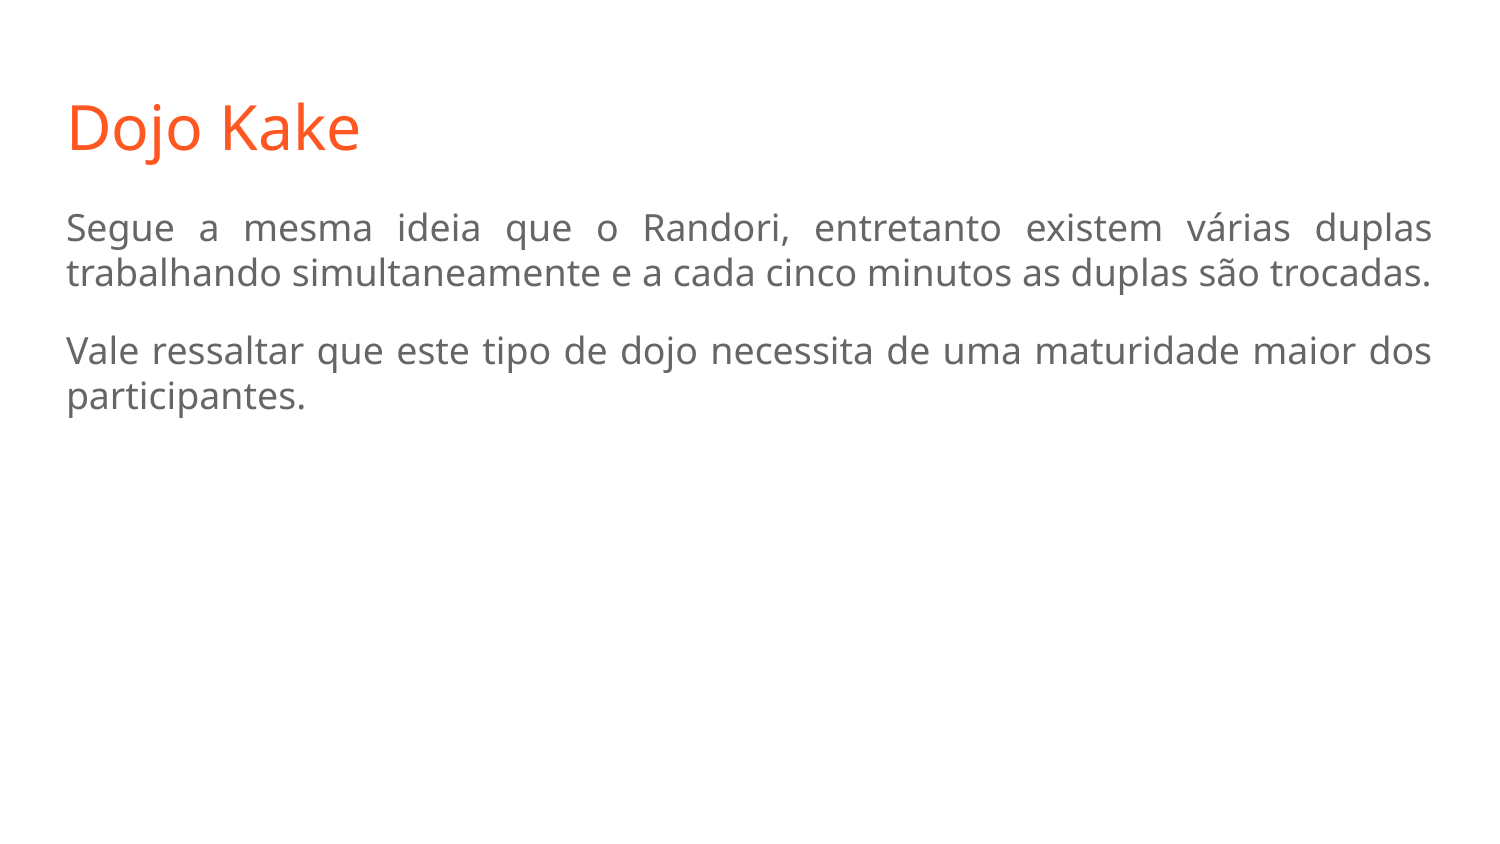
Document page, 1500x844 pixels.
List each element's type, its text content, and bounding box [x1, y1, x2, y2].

title Dojo Kake [51, 72, 1449, 167]
list Segue a mesma ideia que o Randori, entretanto existem várias duplas trabalhando simultaneamente e a cada cinco minutos as duplas são trocadas. Vale ressaltar que este tipo de dojo necessita de uma maturidade maior dos participantes. [51, 189, 1449, 750]
